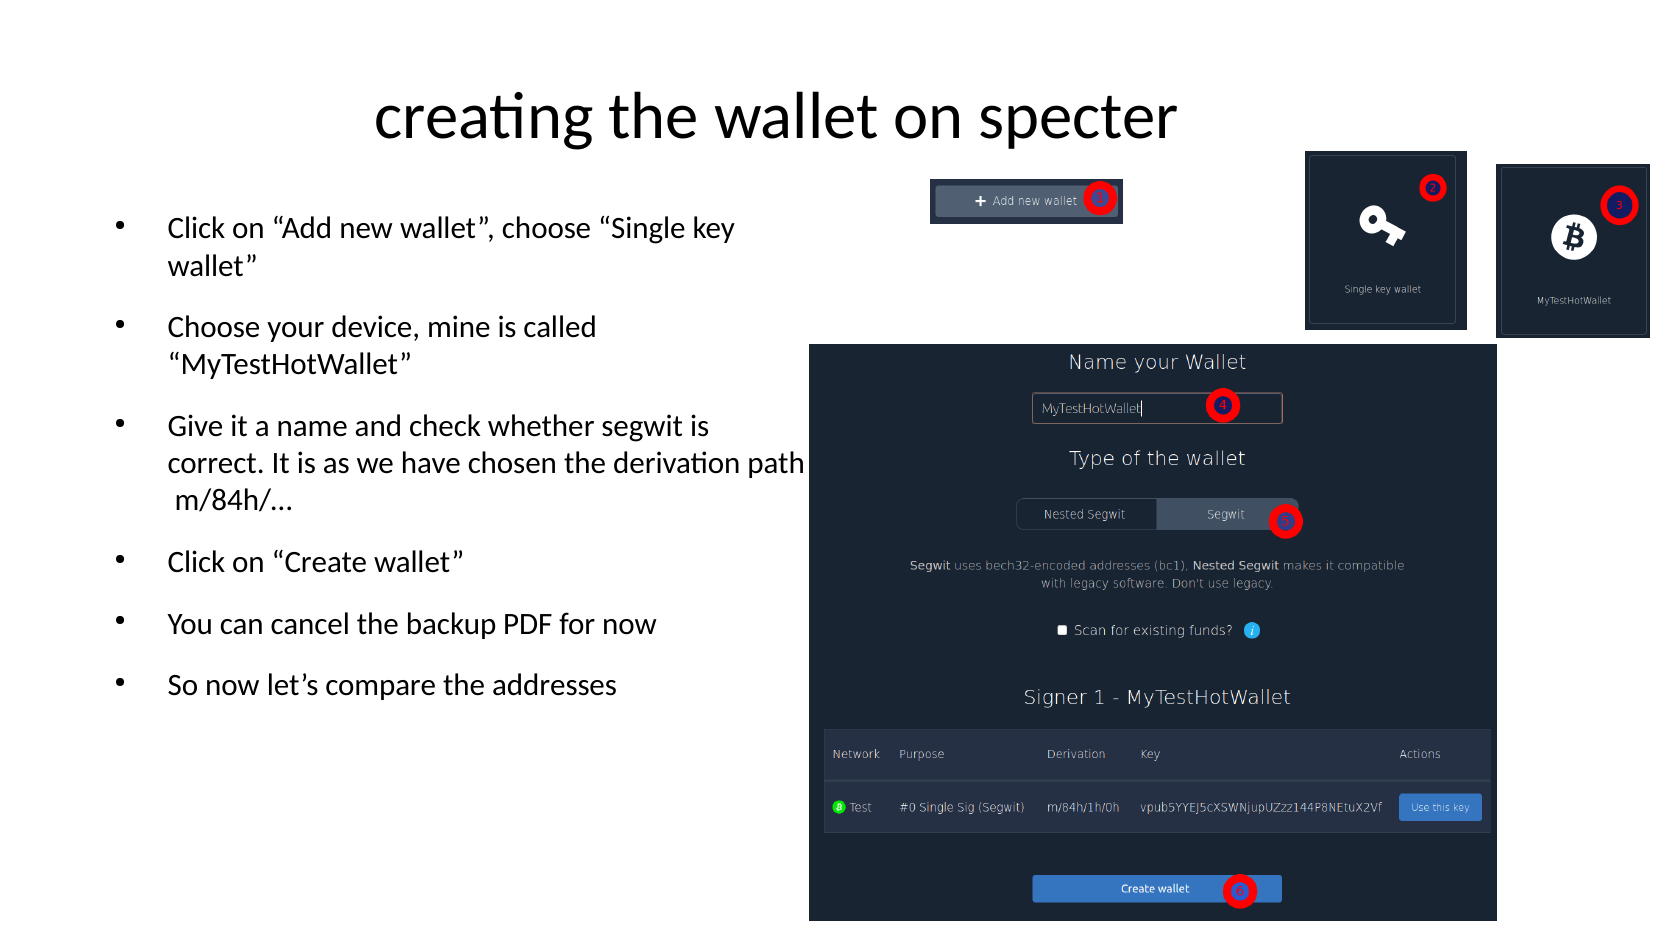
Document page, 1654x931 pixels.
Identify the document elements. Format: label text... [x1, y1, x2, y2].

title creating the wallet on specter [99, 27, 1555, 193]
list Click on “Add new wallet”, choose “Single key wallet” Choose your device, mine is called “MyTestHotWallet” Give it a name and check whether segwit is correct. It is as we have chosen the derivation path m/84h/… Click on “Create wallet” You can cancel the backup PDF for now So now let’s compare the addresses [96, 207, 810, 780]
picture [1496, 164, 1650, 338]
picture [930, 179, 1123, 224]
picture [809, 344, 1497, 921]
picture [1305, 151, 1467, 331]
